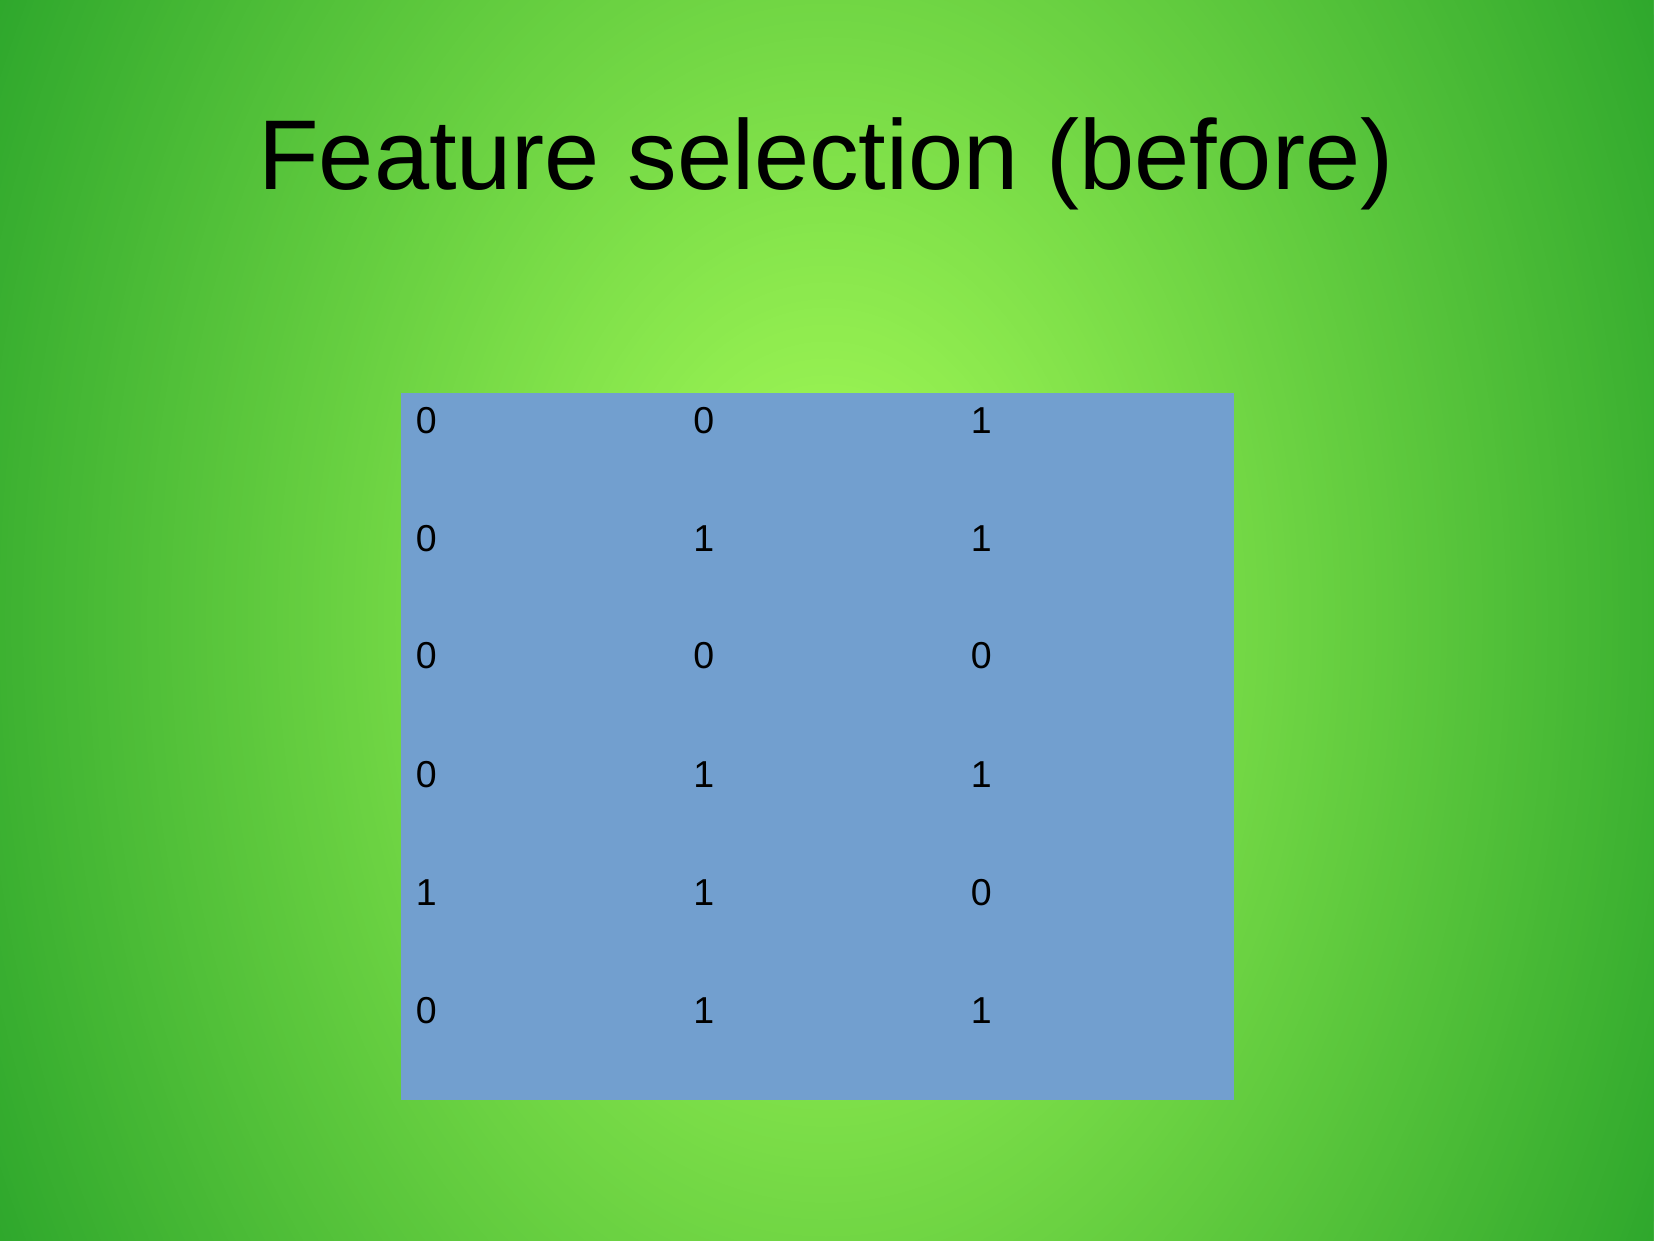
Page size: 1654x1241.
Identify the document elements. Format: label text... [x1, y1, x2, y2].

table_header 0 [679, 393, 956, 510]
table_cell 0 [956, 628, 1234, 746]
table_cell 0 [679, 628, 956, 746]
table_cell 0 [956, 864, 1234, 982]
table_cell 1 [679, 746, 956, 864]
table_cell 1 [679, 864, 956, 982]
table_header 0 [401, 393, 679, 510]
table_cell 1 [956, 746, 1234, 864]
table_cell 1 [679, 982, 956, 1100]
table_cell 0 [401, 982, 679, 1100]
table_cell 1 [679, 510, 956, 628]
table_cell 0 [401, 510, 679, 628]
table_cell 1 [956, 982, 1234, 1100]
table_cell 1 [401, 864, 679, 982]
table_header 1 [956, 393, 1234, 510]
table_cell 0 [401, 746, 679, 864]
title Feature selection (before) [82, 47, 1571, 252]
table_cell 0 [401, 628, 679, 746]
table_cell 1 [956, 510, 1234, 628]
